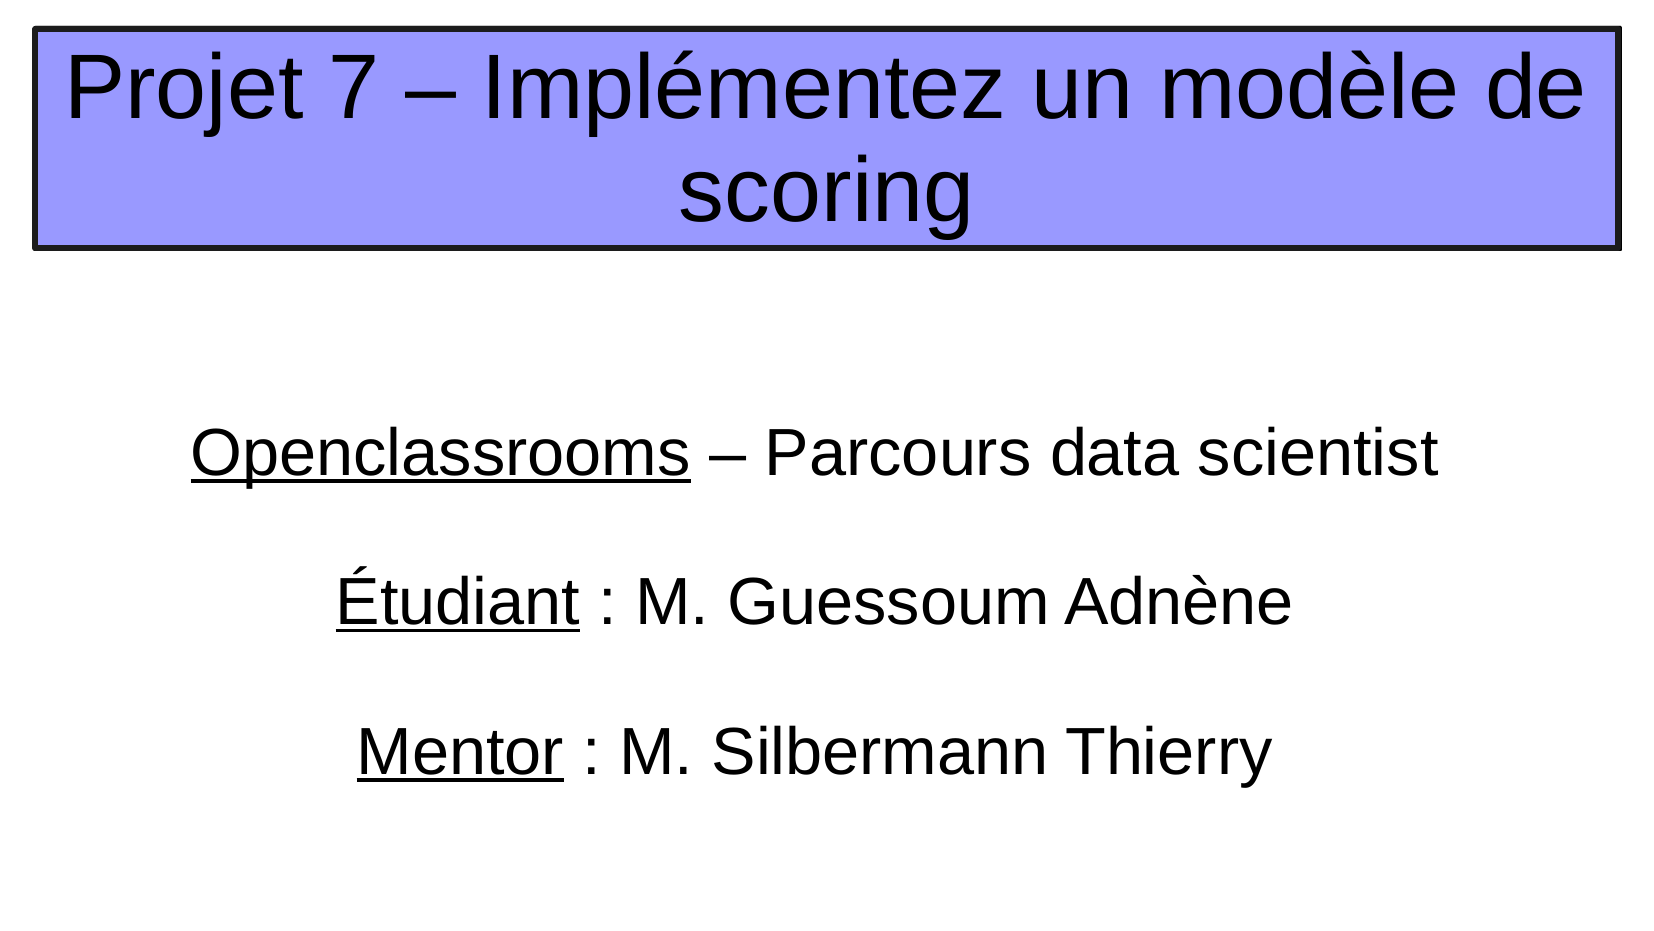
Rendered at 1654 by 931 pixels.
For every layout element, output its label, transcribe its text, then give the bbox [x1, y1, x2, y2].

text_box Openclassrooms – Parcours data scientist Étudiant : M. Guessoum Adnène Mentor : M. Silbermann Thierry [70, 192, 1560, 931]
title Projet 7 – Implémentez un modèle de scoring [35, 28, 1619, 249]
